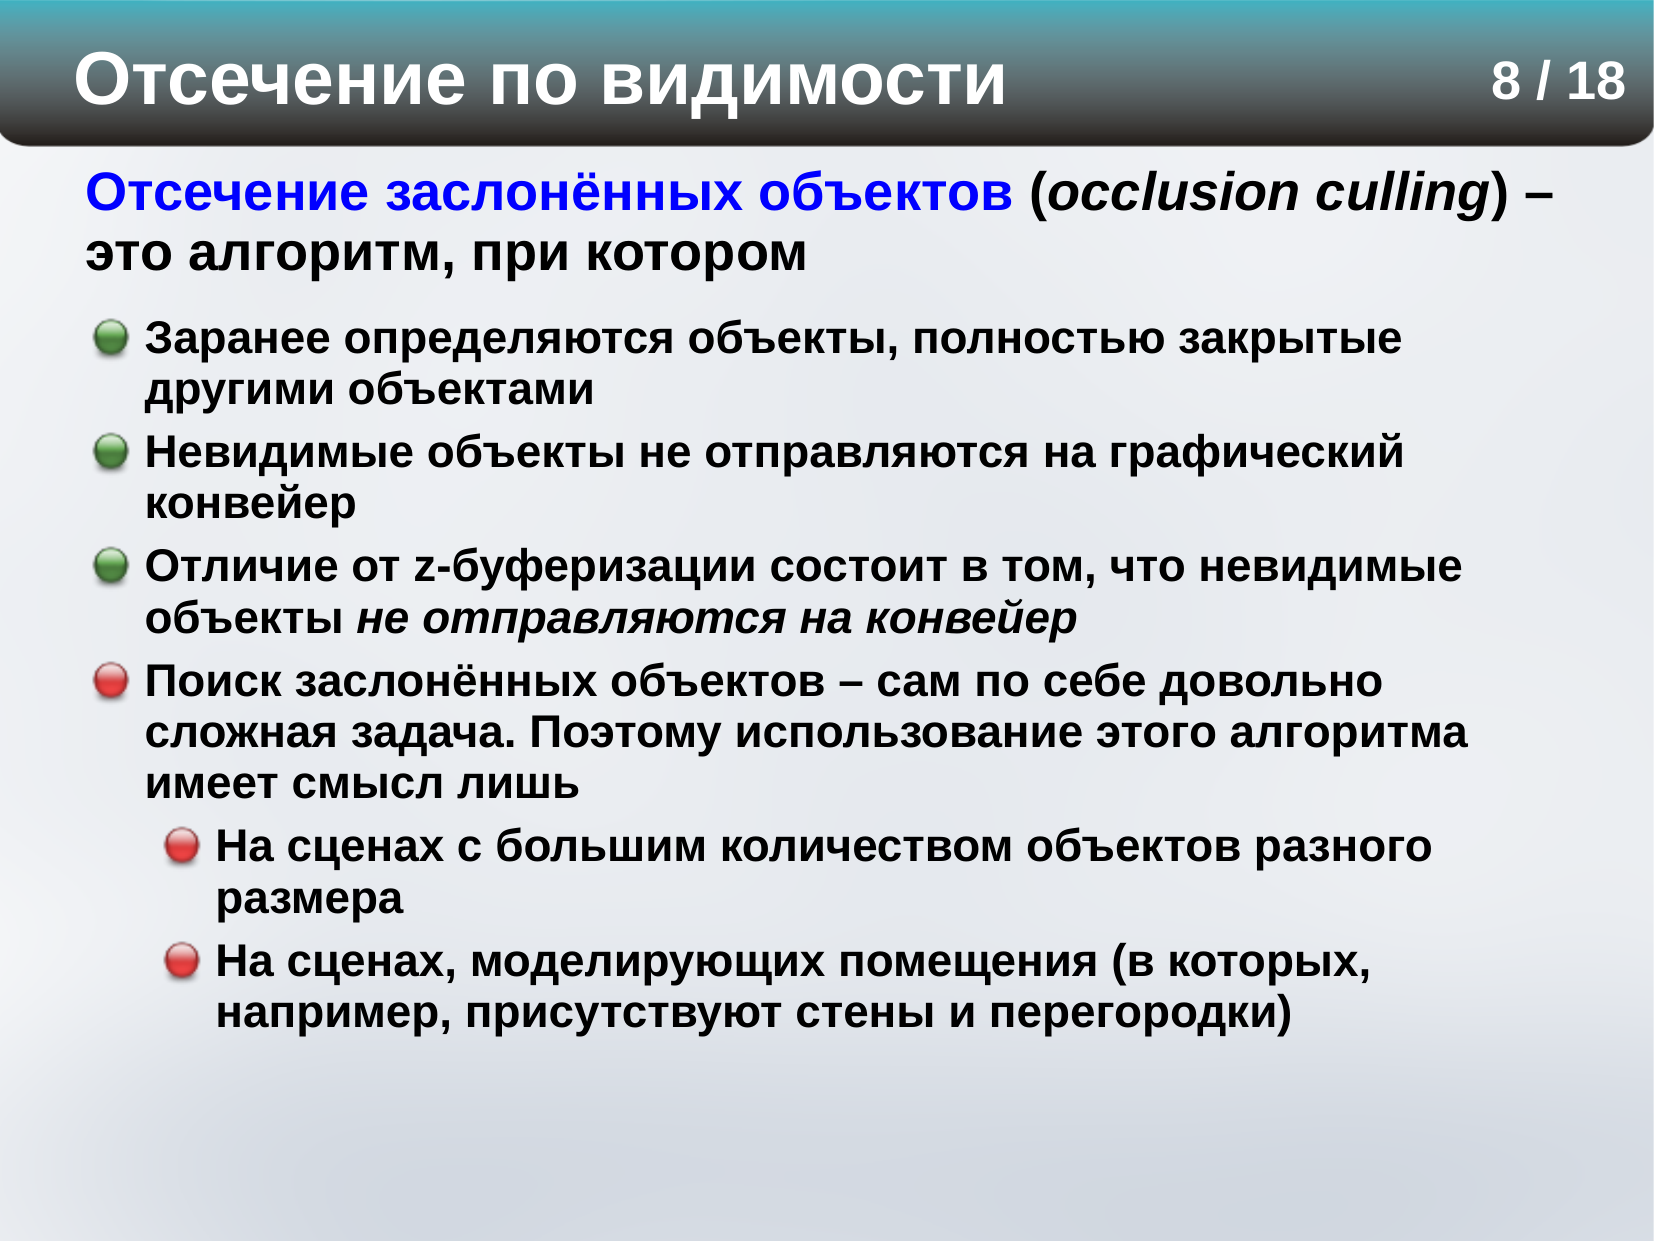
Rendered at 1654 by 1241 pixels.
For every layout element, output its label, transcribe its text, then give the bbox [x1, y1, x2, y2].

picture [0, 0, 1654, 1241]
text_box Отсечение по видимости [59, 29, 1418, 129]
text_box <номер> / 18 [1476, 42, 1654, 179]
text_box Отсечение заслонённых объектов (occlusion culling) – это алгоритм, при котором Заранее определяются объекты, полностью закрытые другими объектами Невидимые объекты не отправляются на графический конвейер Отличие от z-буферизации состоит в том, что невидимые объекты не отправляются на конвейер Поиск заслонённых объектов – сам по себе довольно сложная задача. Поэтому использование этого алгоритма имеет смысл лишь На сценах с большим количеством объектов разного размера На сценах, моделирующих помещения (в которых, например, присутствуют стены и перегородки) [70, 153, 1595, 1045]
